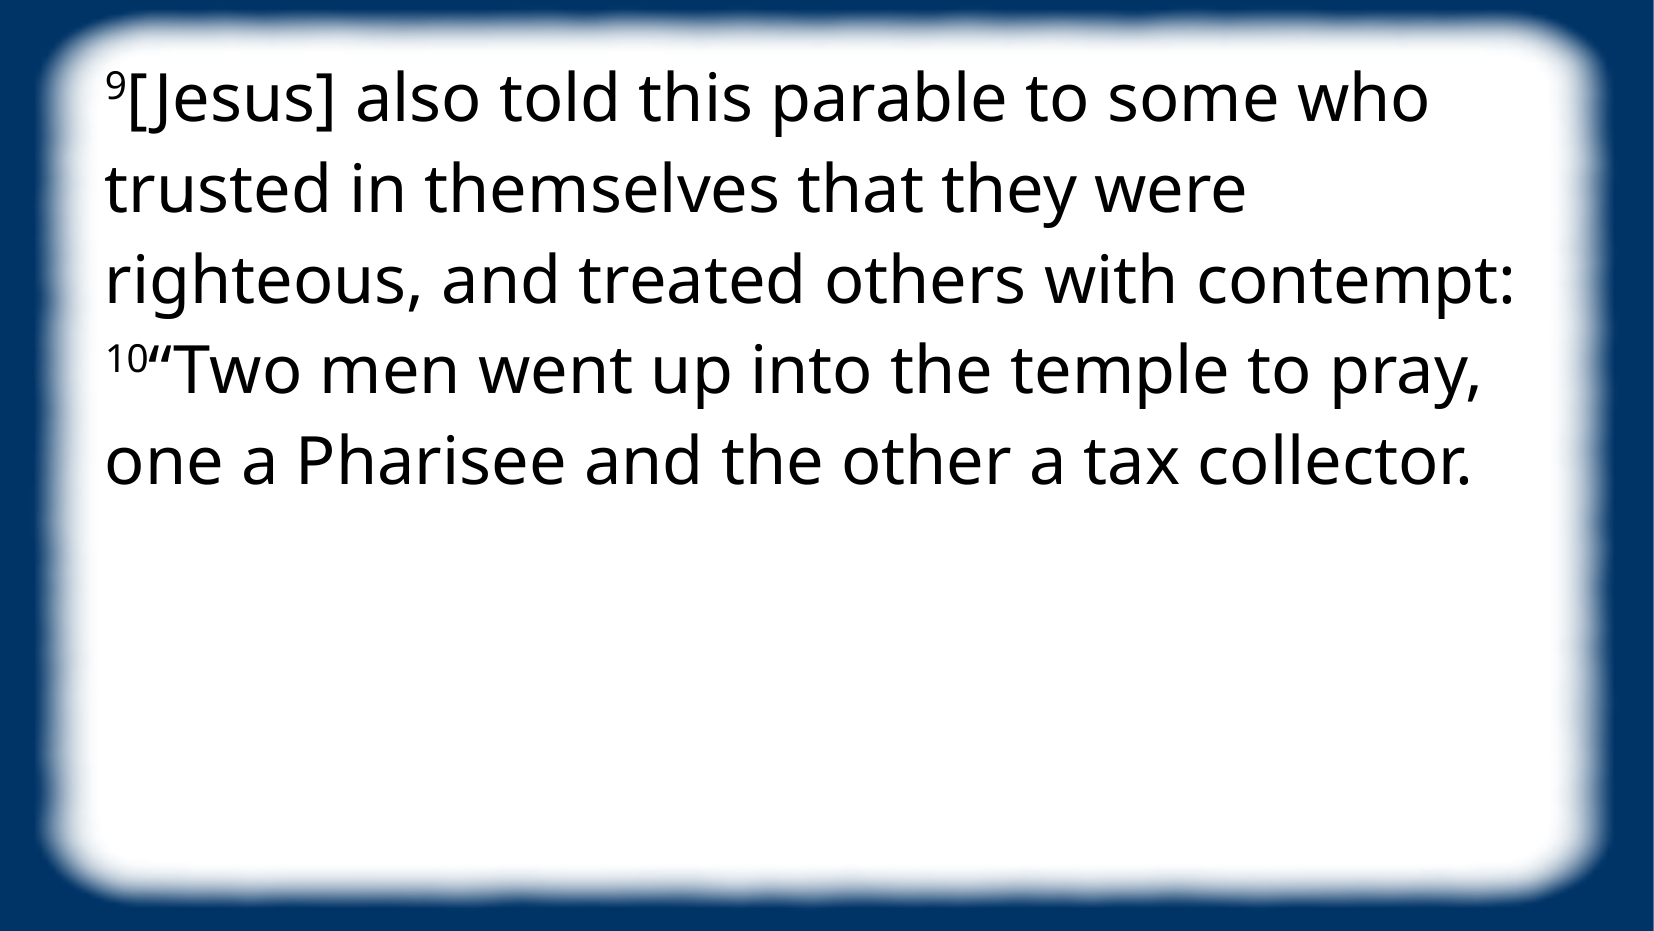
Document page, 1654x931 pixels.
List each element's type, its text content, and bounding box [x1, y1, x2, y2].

picture [0, 0, 1654, 931]
text_box 9[Jesus] also told this parable to some who trusted in themselves that they were righteous, and treated others with contempt: 10“Two men went up into the temple to pray, one a Pharisee and the other a tax collector. [90, 42, 1561, 511]
